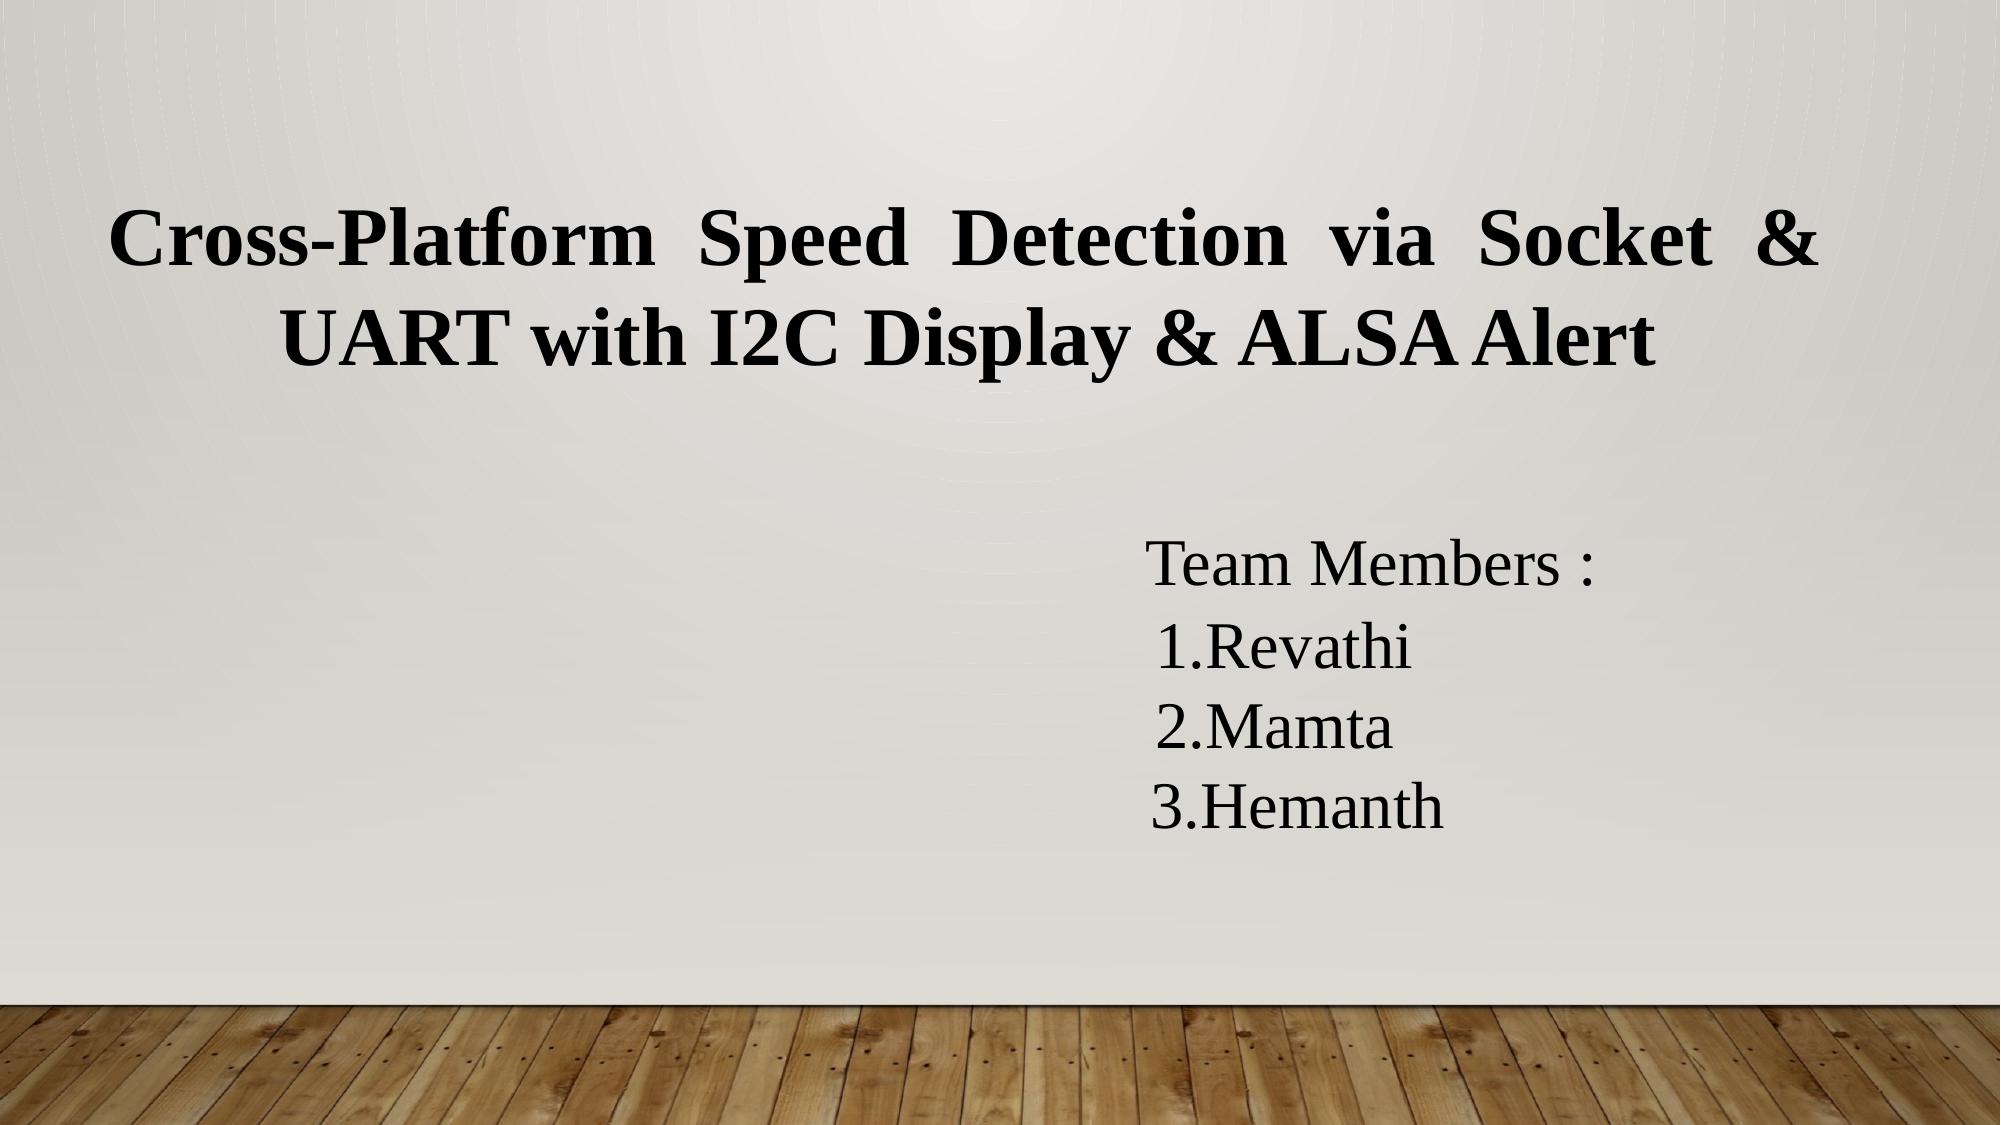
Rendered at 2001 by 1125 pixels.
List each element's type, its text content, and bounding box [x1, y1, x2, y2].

picture [0, 1005, 2000, 1125]
text_box Cross-Platform Speed Detection via Socket & UART with I2C Display & ALSA Alert Team Members : 1.Revathi 2.Mamta 3.Hemanth [51, 54, 1840, 850]
